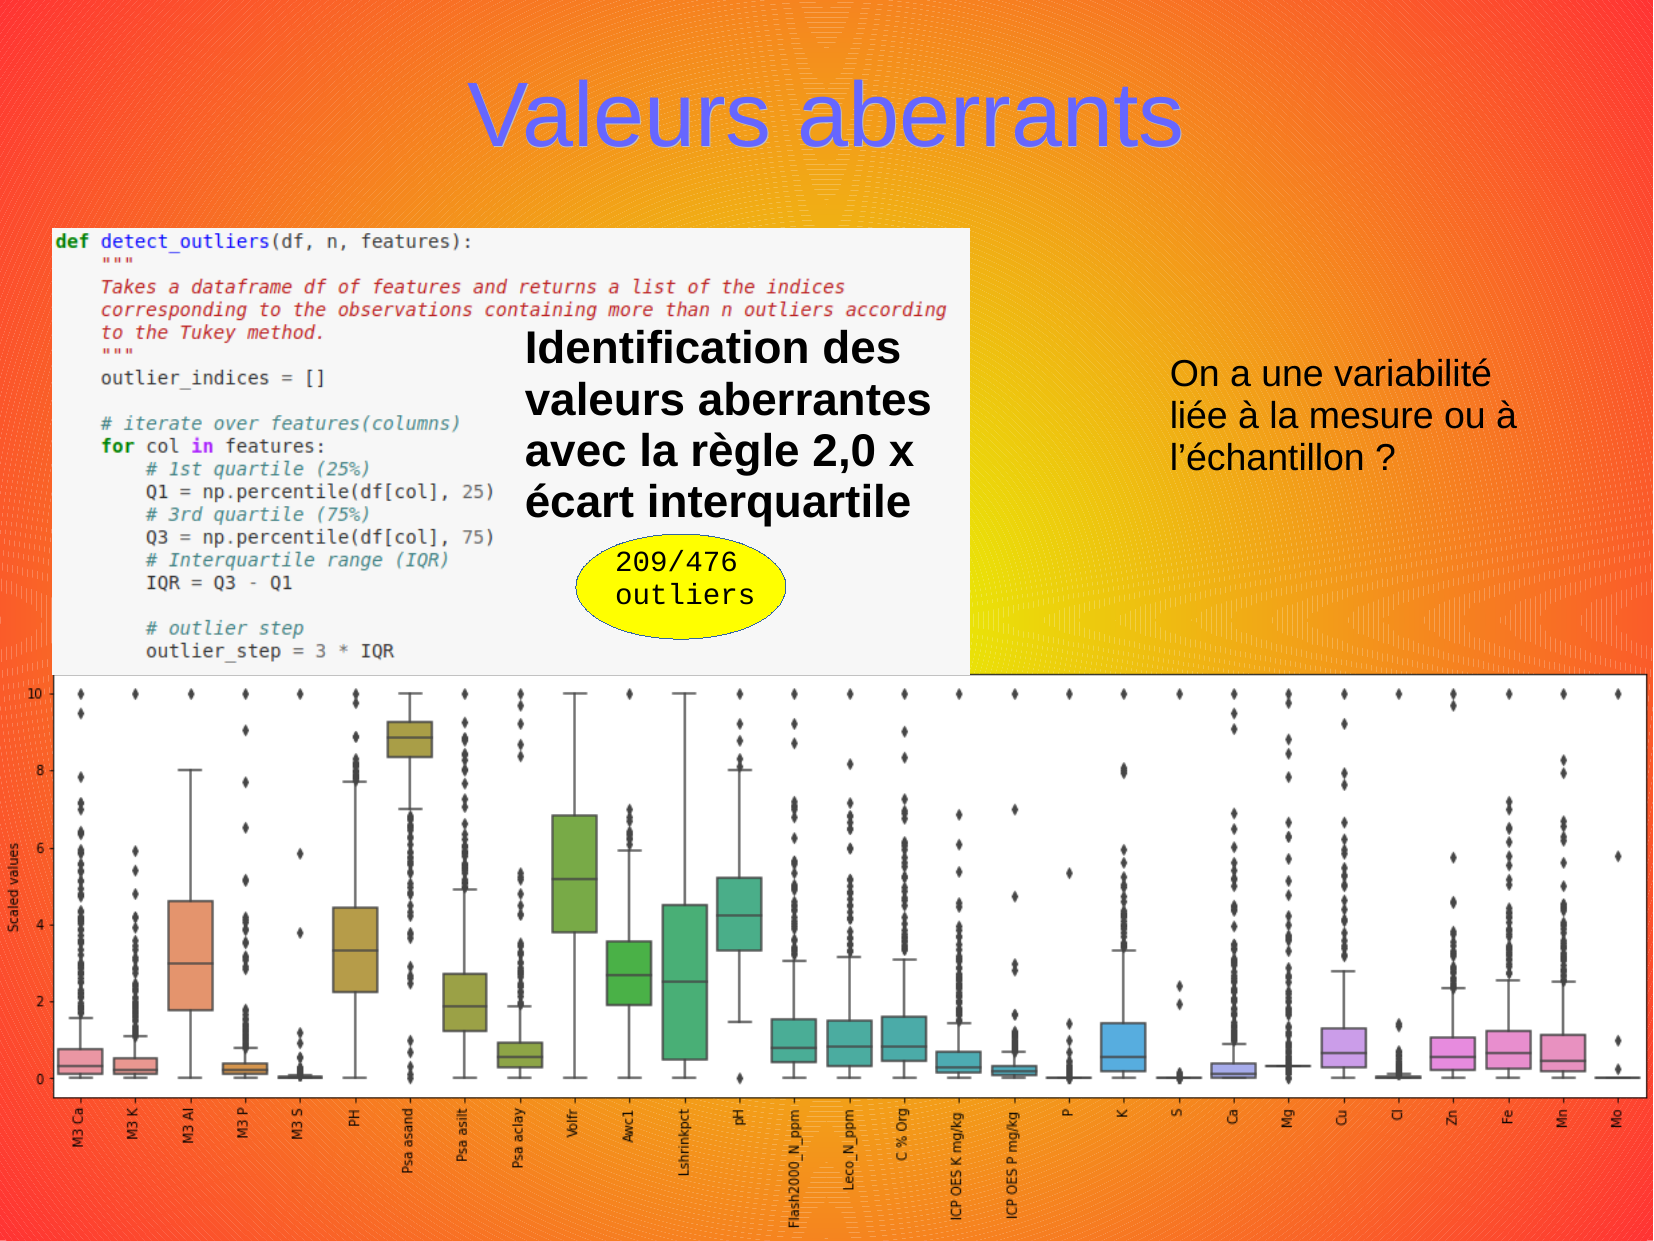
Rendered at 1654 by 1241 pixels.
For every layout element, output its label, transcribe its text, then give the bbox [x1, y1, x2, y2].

title Valeurs aberrants [82, 49, 1571, 181]
text_box 209/476 outliers [600, 540, 781, 621]
text_box On a une variabilité liée à la mesure ou à l’échantillon ? [1155, 345, 1576, 486]
text_box Identification des valeurs aberrantes avec la règle 2,0 x écart interquartile [510, 315, 1036, 583]
text_box [575, 553, 600, 621]
text_box [601, 621, 761, 640]
text_box [632, 534, 730, 540]
picture [0, 228, 1653, 1235]
text_box [781, 570, 786, 603]
